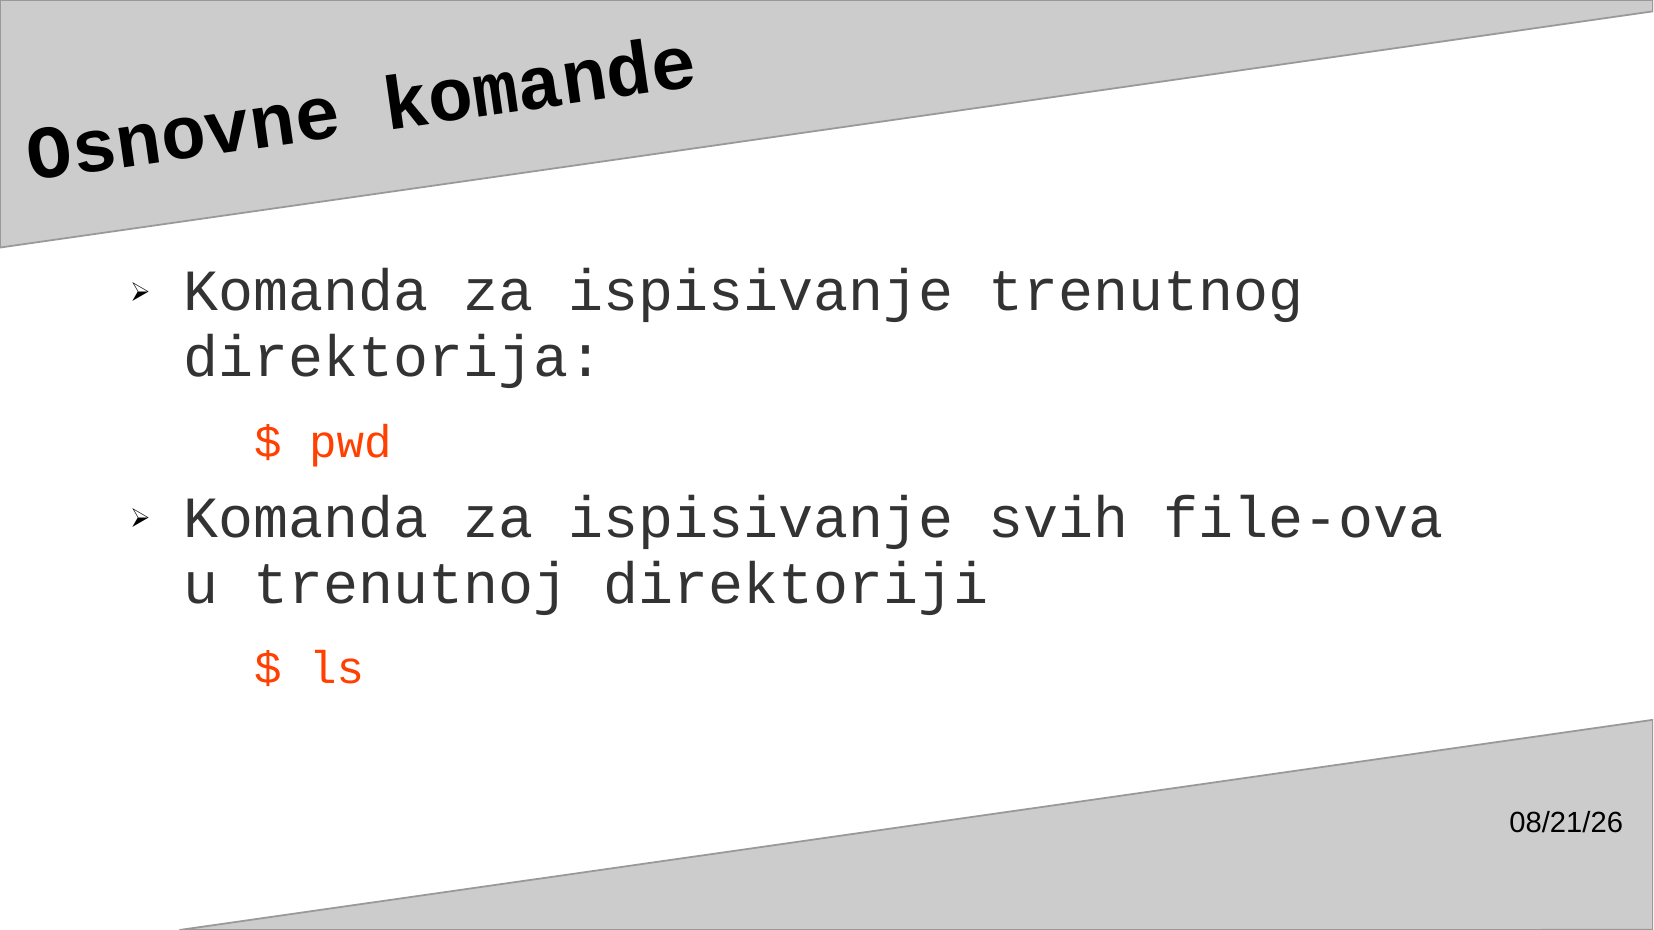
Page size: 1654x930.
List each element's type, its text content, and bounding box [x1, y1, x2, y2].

title Osnovne komande [16, 0, 1501, 239]
list Komanda za ispisivanje trenutnog direktorija: $ pwd Komanda za ispisivanje svih file-ova u trenutnoj direktoriji $ ls [112, 262, 1493, 840]
